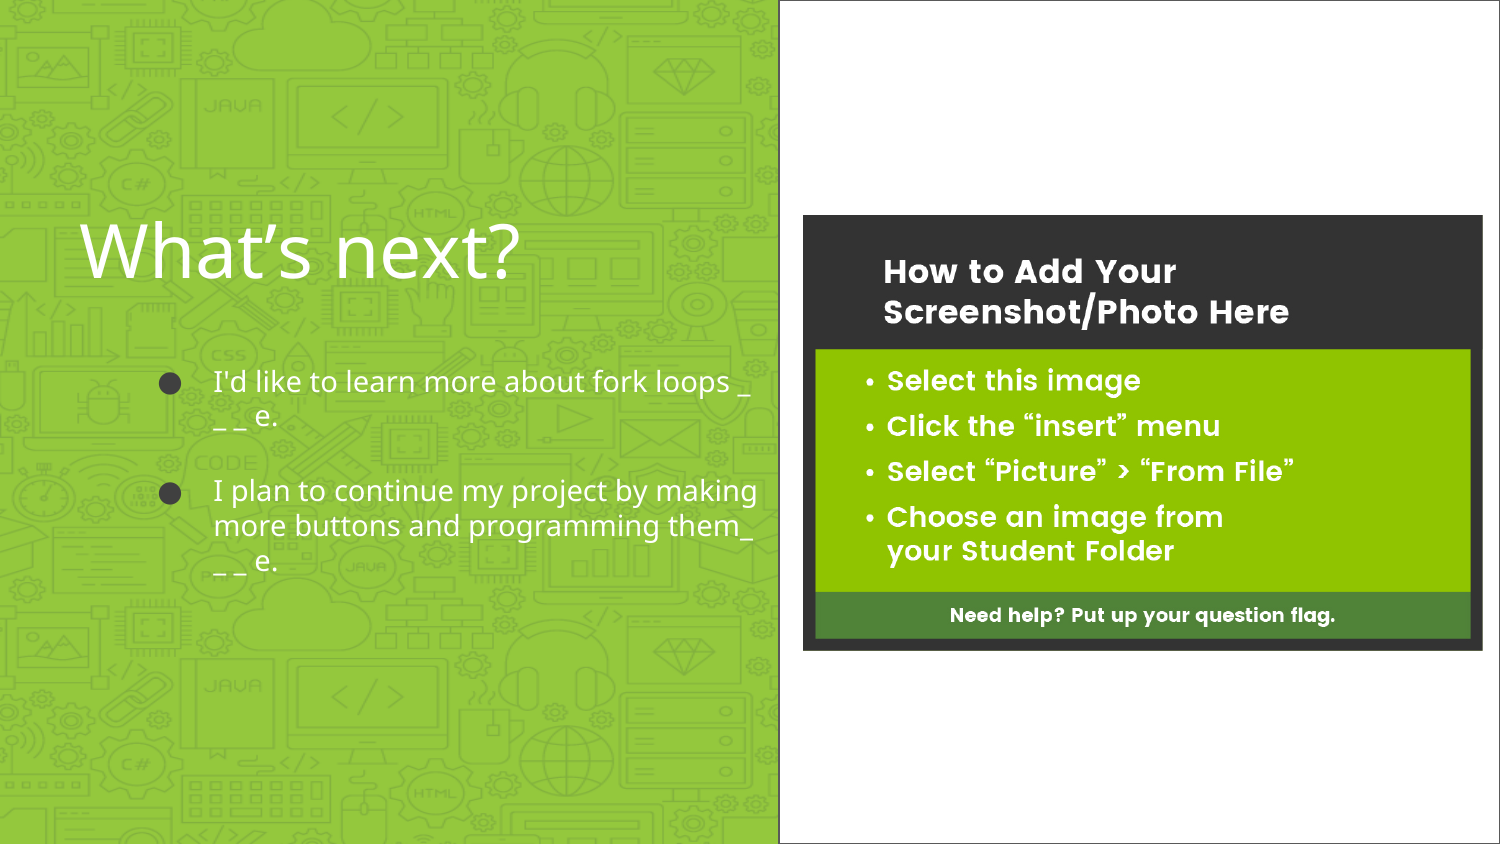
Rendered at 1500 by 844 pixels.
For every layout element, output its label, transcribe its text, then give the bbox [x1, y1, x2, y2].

text_box What’s next? [64, 183, 755, 309]
text_box [778, 0, 1500, 844]
picture [0, 0, 778, 844]
picture [803, 215, 1483, 651]
text_box I'd like to learn more about fork loops _ _ _ e. I plan to continue my project by making more buttons and programming them_ _ _ e. [123, 347, 779, 750]
